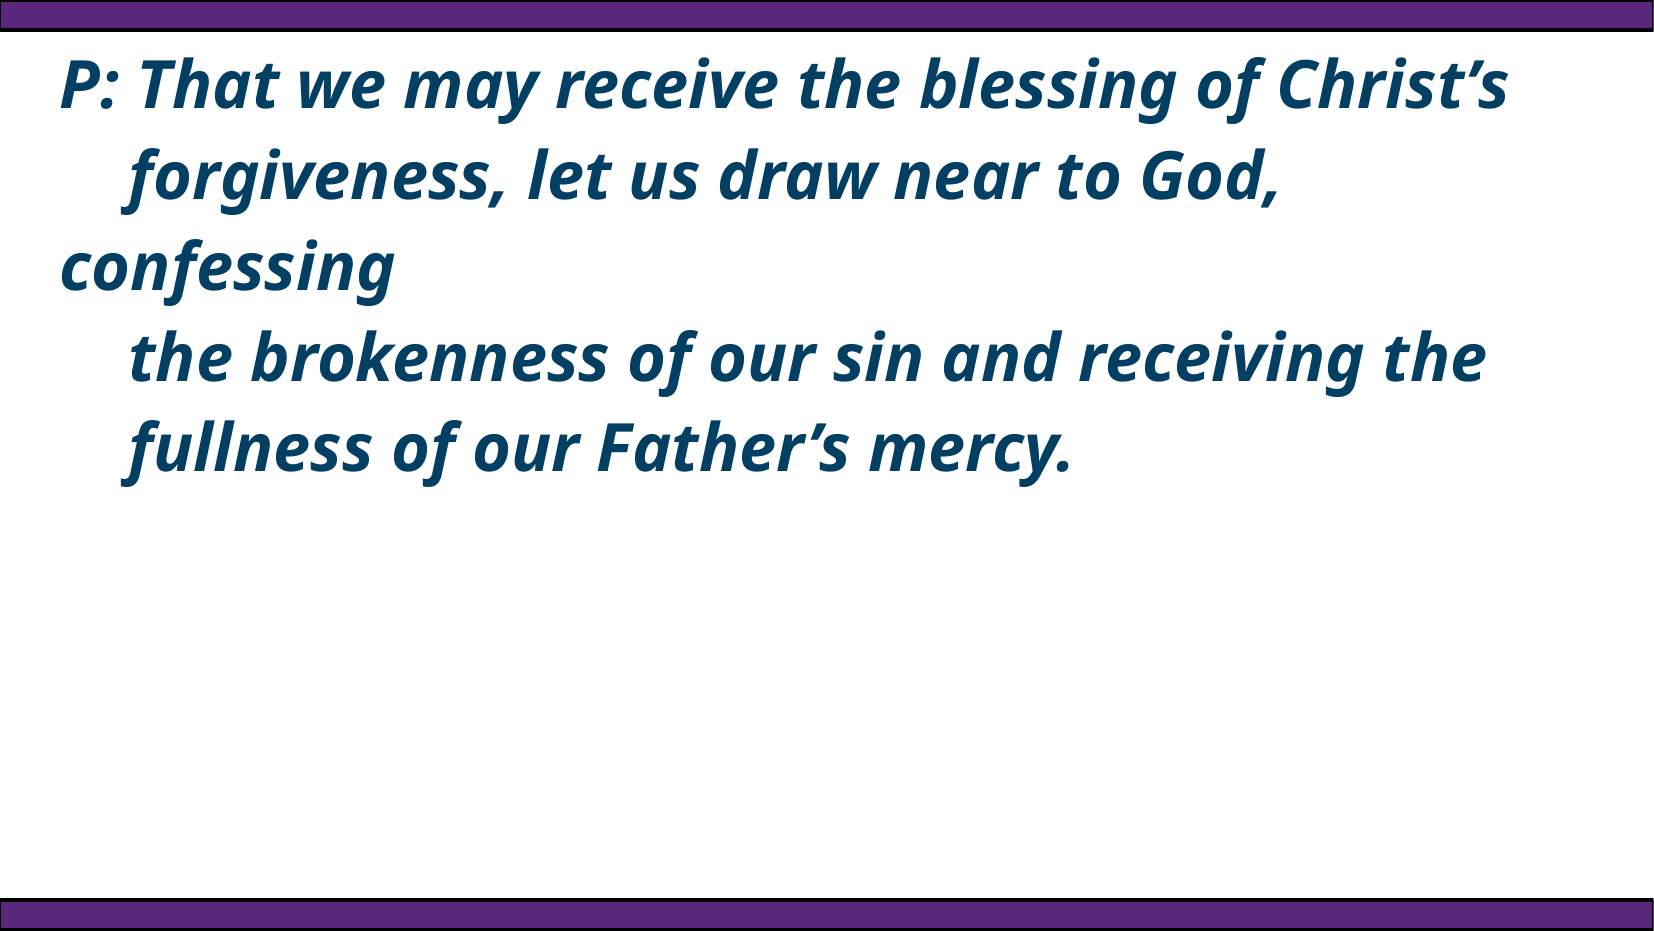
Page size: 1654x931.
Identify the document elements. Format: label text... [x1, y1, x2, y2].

text_box [0, 900, 1654, 931]
picture [0, 31, 1654, 900]
text_box P: That we may receive the blessing of Christ’s forgiveness, let us draw near to God, confessing the brokenness of our sin and receiving the fullness of our Father’s mercy. [45, 30, 1636, 421]
text_box [0, 0, 1654, 31]
